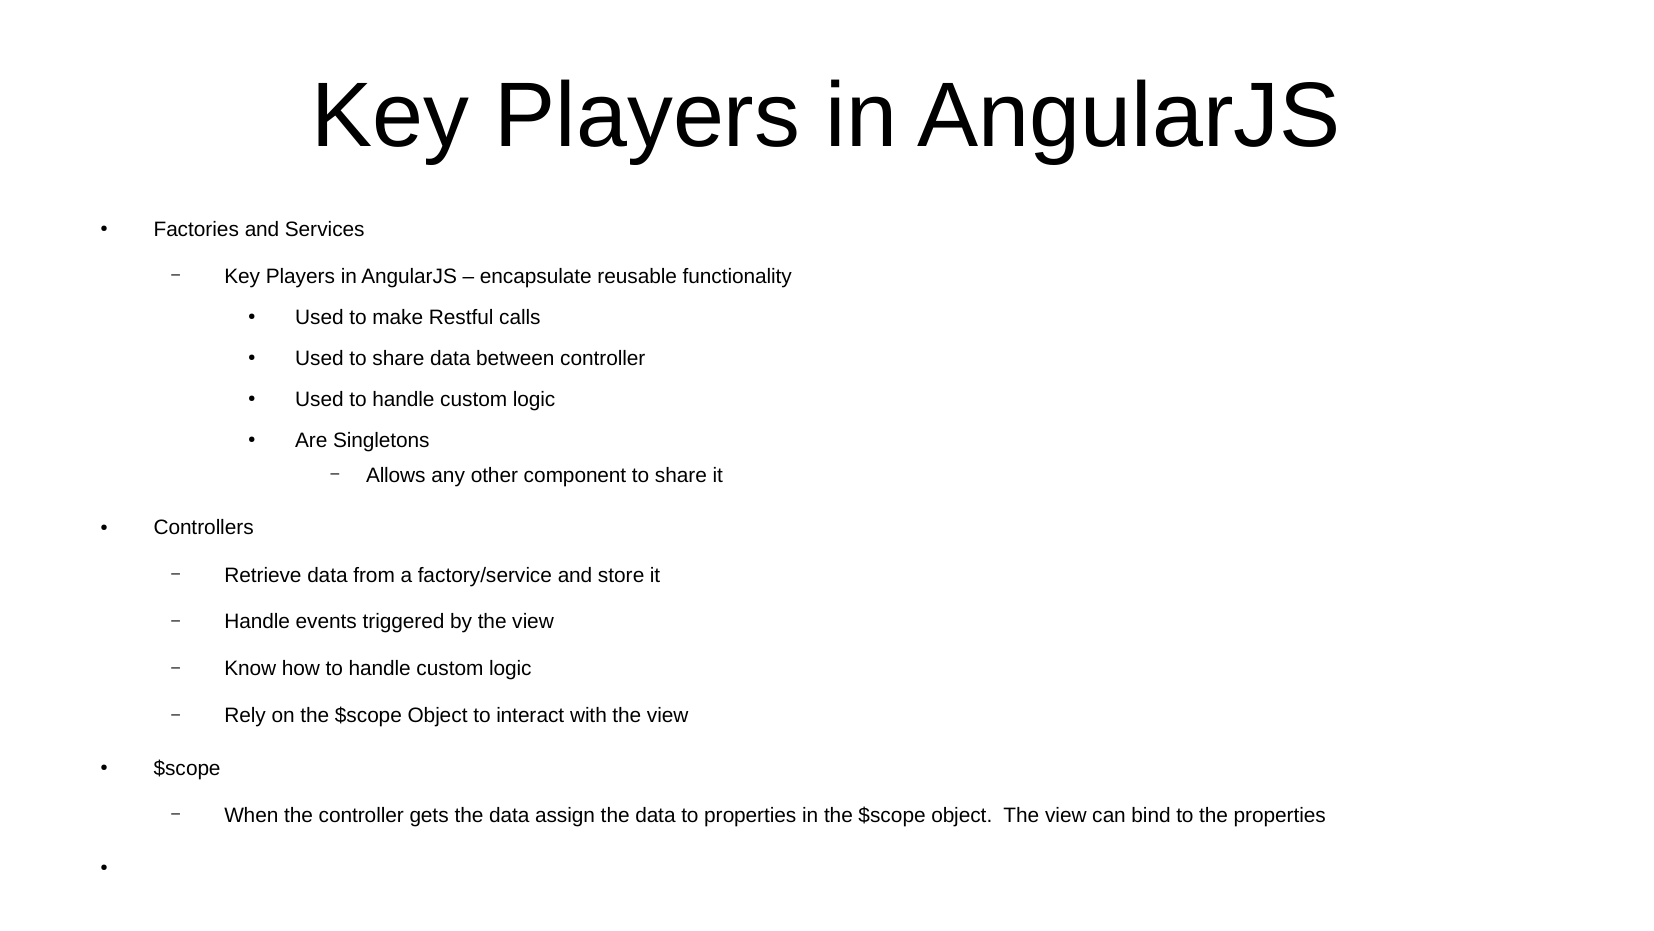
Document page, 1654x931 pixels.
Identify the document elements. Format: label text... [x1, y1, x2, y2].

title Key Players in AngularJS [82, 37, 1571, 193]
list Factories and Services Key Players in AngularJS – encapsulate reusable functionality Used to make Restful calls Used to share data between controller Used to handle custom logic Are Singletons Allows any other component to share it Controllers Retrieve data from a factory/service and store it Handle events triggered by the view Know how to handle custom logic Rely on the $scope Object to interact with the view $scope When the controller gets the data assign the data to properties in the $scope object. The view can bind to the properties [82, 217, 1576, 931]
